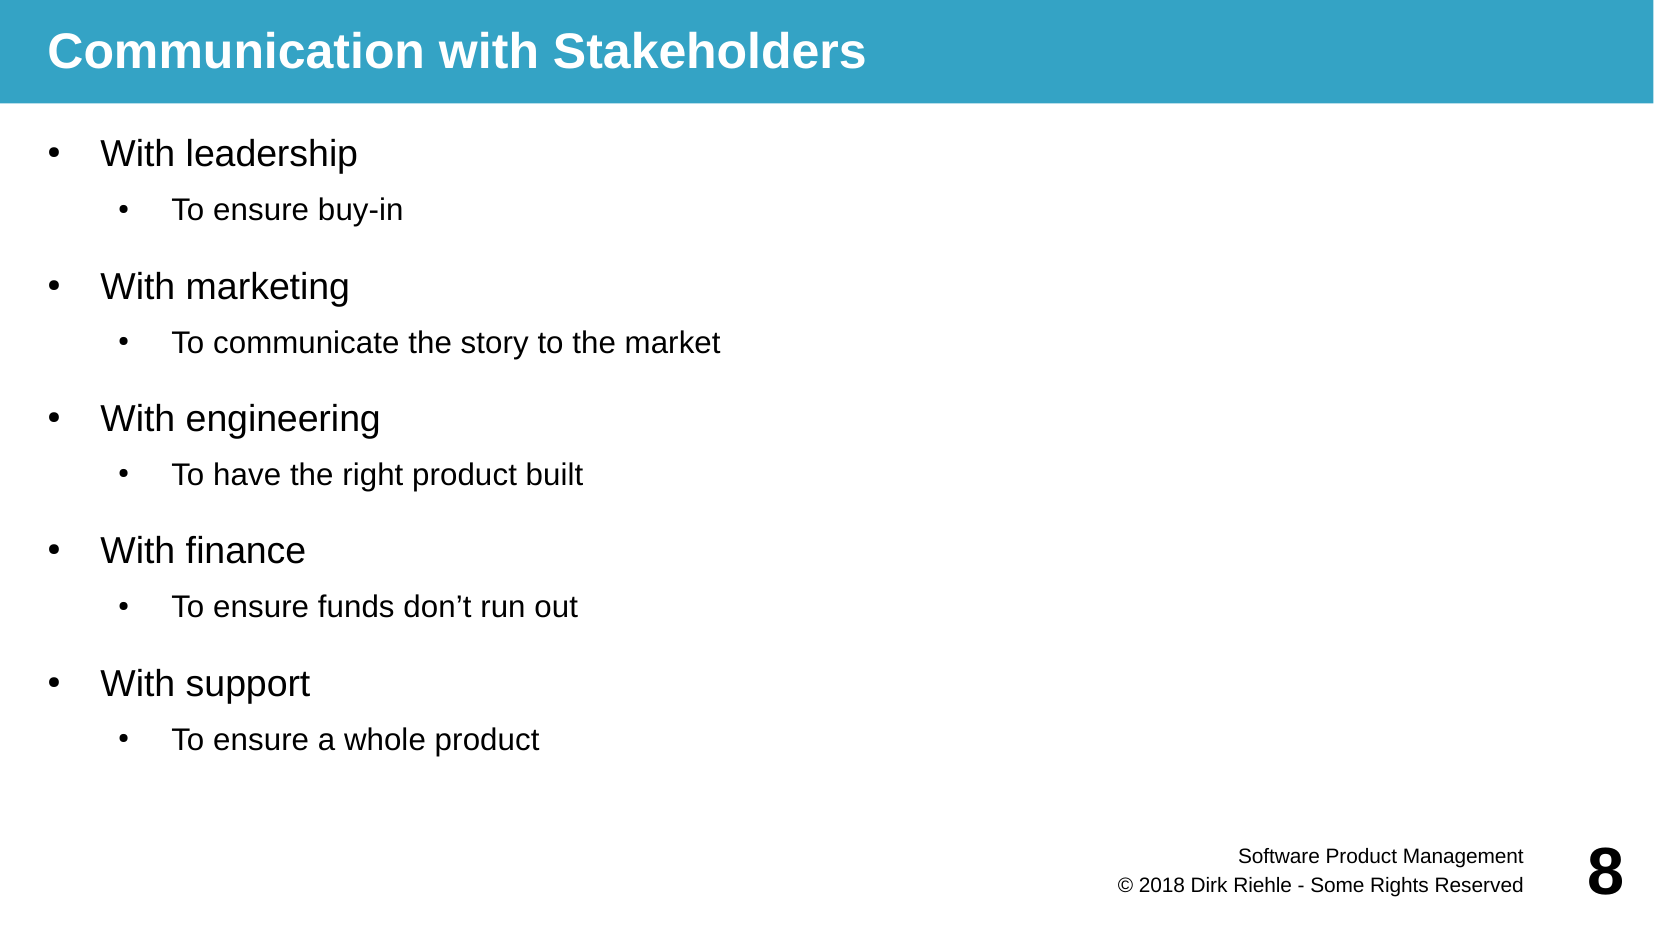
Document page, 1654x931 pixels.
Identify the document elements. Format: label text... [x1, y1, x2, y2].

title Communication with Stakeholders [0, 0, 1654, 104]
list With leadership To ensure buy-in With marketing To communicate the story to the market With engineering To have the right product built With finance To ensure funds don’t run out With support To ensure a whole product [29, 132, 1625, 813]
